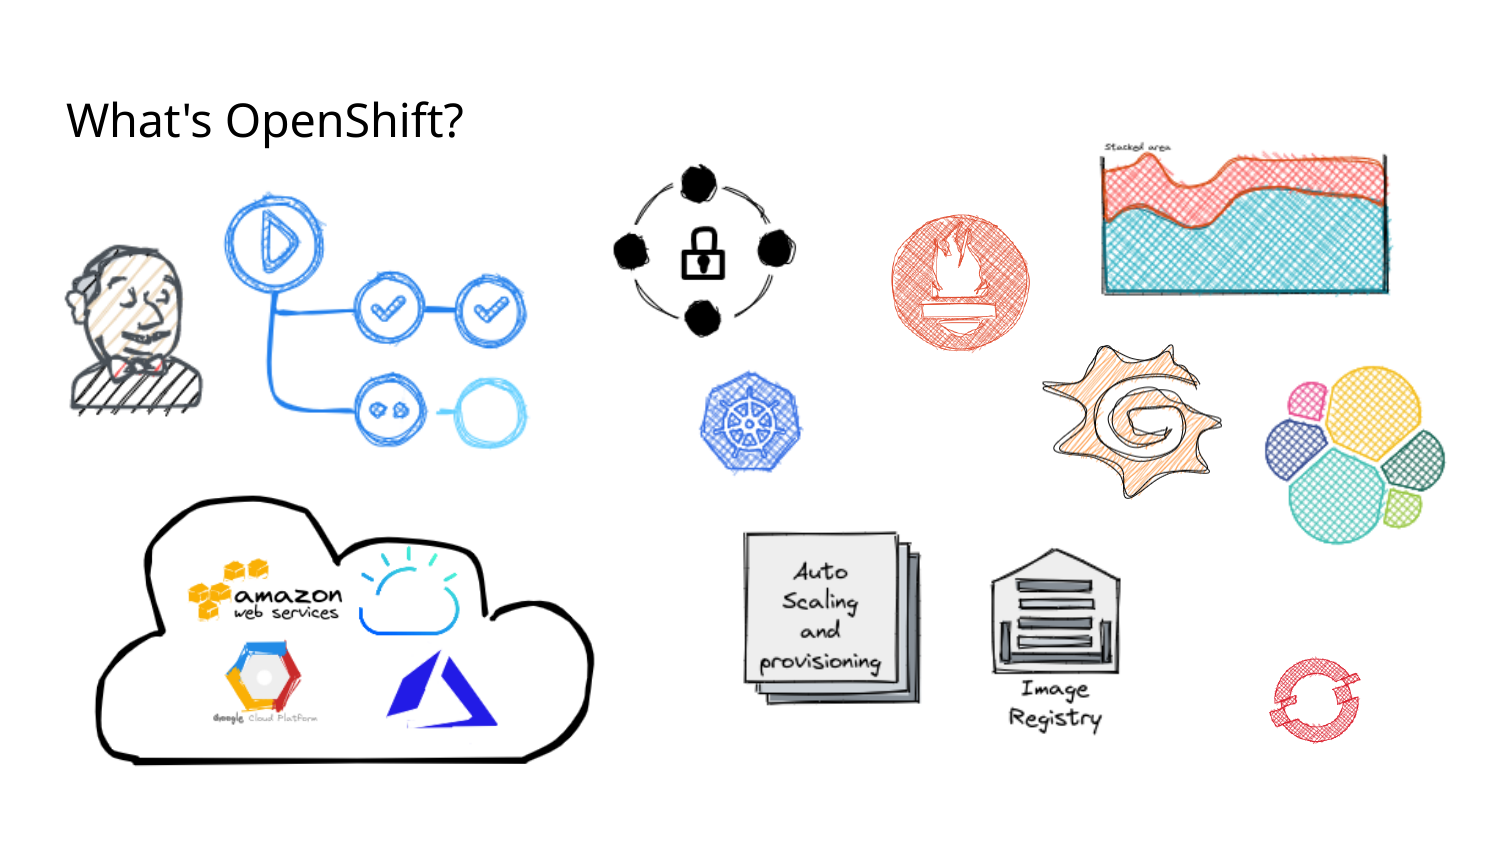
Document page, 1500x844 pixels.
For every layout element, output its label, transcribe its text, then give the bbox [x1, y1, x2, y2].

picture [86, 486, 603, 776]
picture [1261, 651, 1367, 748]
picture [602, 154, 804, 347]
picture [884, 208, 1231, 508]
picture [731, 519, 934, 718]
picture [1245, 346, 1464, 565]
picture [685, 356, 815, 487]
picture [1086, 122, 1403, 310]
picture [51, 181, 540, 463]
title What's OpenShift? [51, 72, 1449, 167]
picture [976, 533, 1135, 748]
